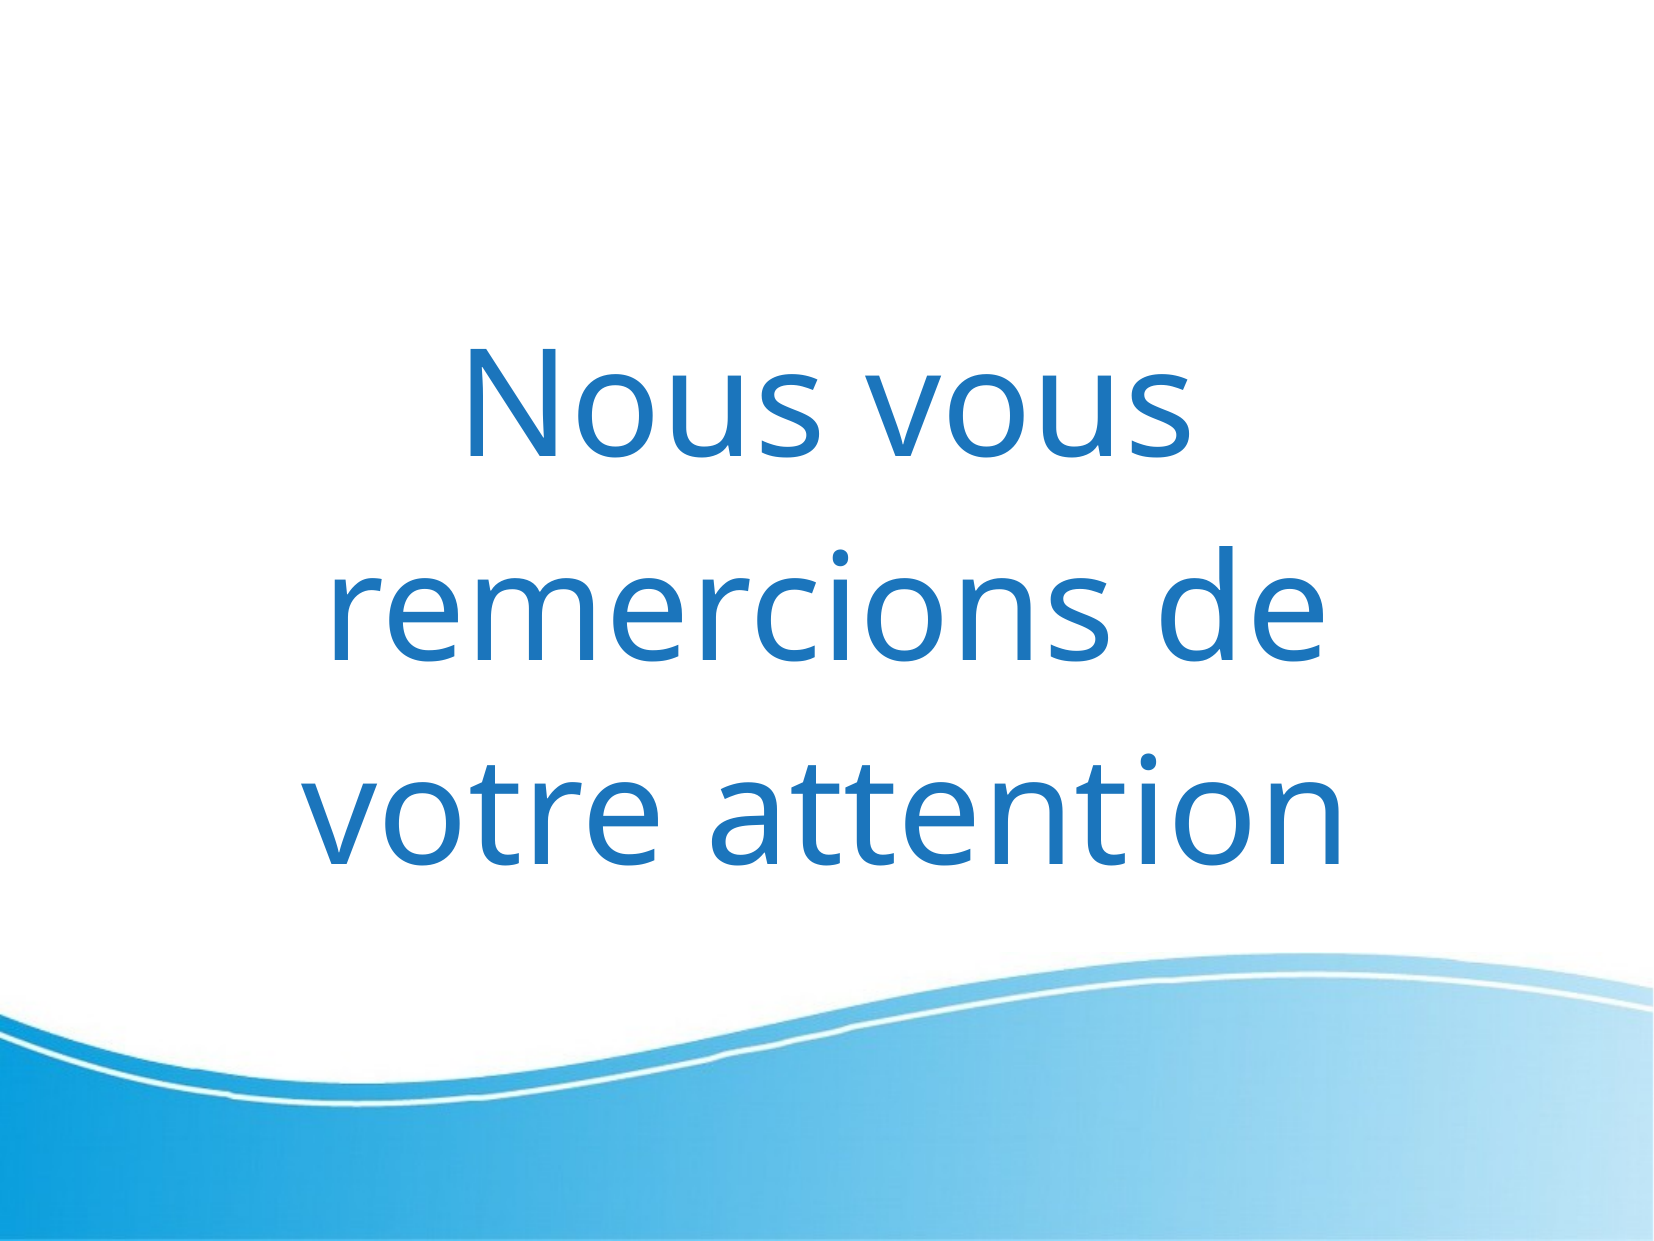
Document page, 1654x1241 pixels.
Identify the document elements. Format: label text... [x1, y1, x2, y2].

picture [0, 952, 1654, 1241]
text_box Nous vous remercions de votre attention [106, 135, 1548, 1069]
